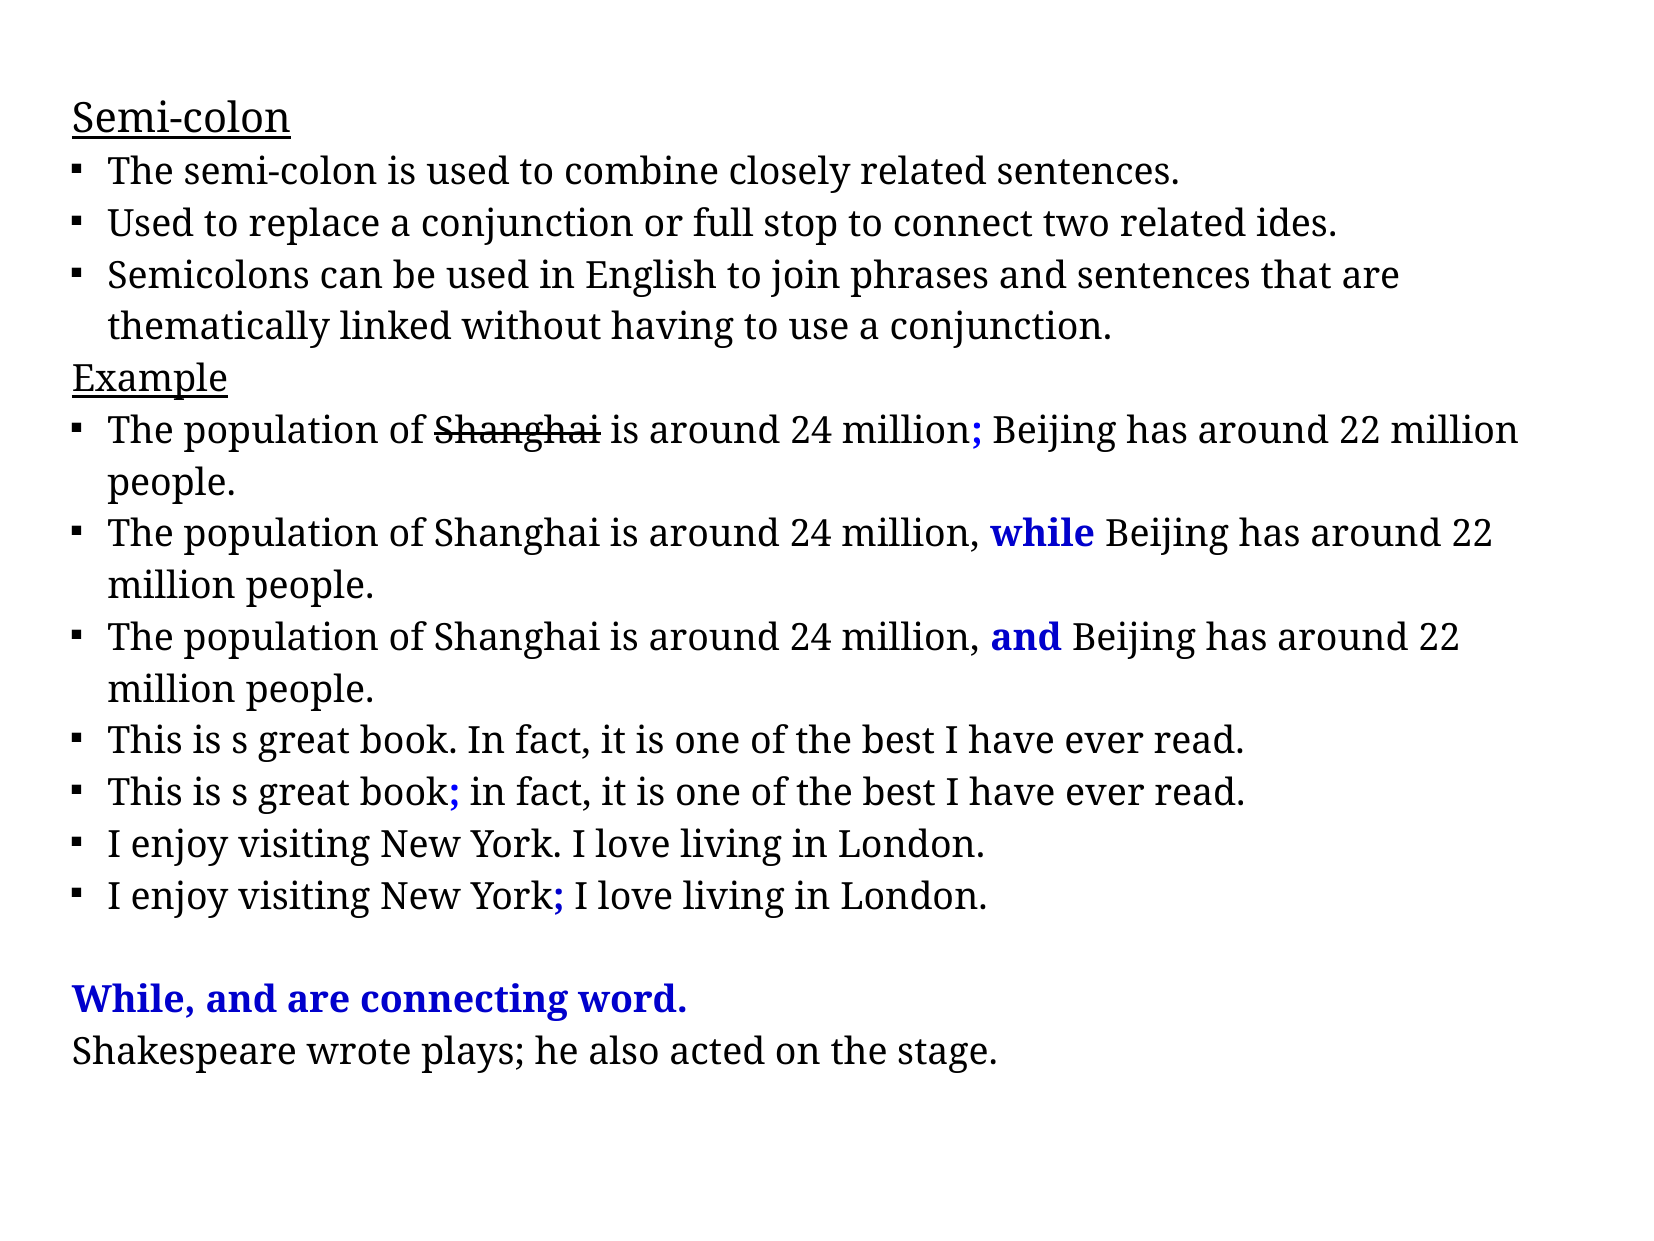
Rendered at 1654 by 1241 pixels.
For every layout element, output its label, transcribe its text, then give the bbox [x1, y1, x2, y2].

text_box Semi-colon The semi-colon is used to combine closely related sentences. Used to replace a conjunction or full stop to connect two related ides. Semicolons can be used in English to join phrases and sentences that are thematically linked without having to use a conjunction. Example The population of Shanghai is around 24 million; Beijing has around 22 million people. The population of Shanghai is around 24 million, while Beijing has around 22 million people. The population of Shanghai is around 24 million, and Beijing has around 22 million people. This is s great book. In fact, it is one of the best I have ever read. This is s great book; in fact, it is one of the best I have ever read. I enjoy visiting New York. I love living in London. I enjoy visiting New York; I love living in London. While, and are connecting word. Shakespeare wrote plays; he also acted on the stage. [71, 31, 1560, 1140]
